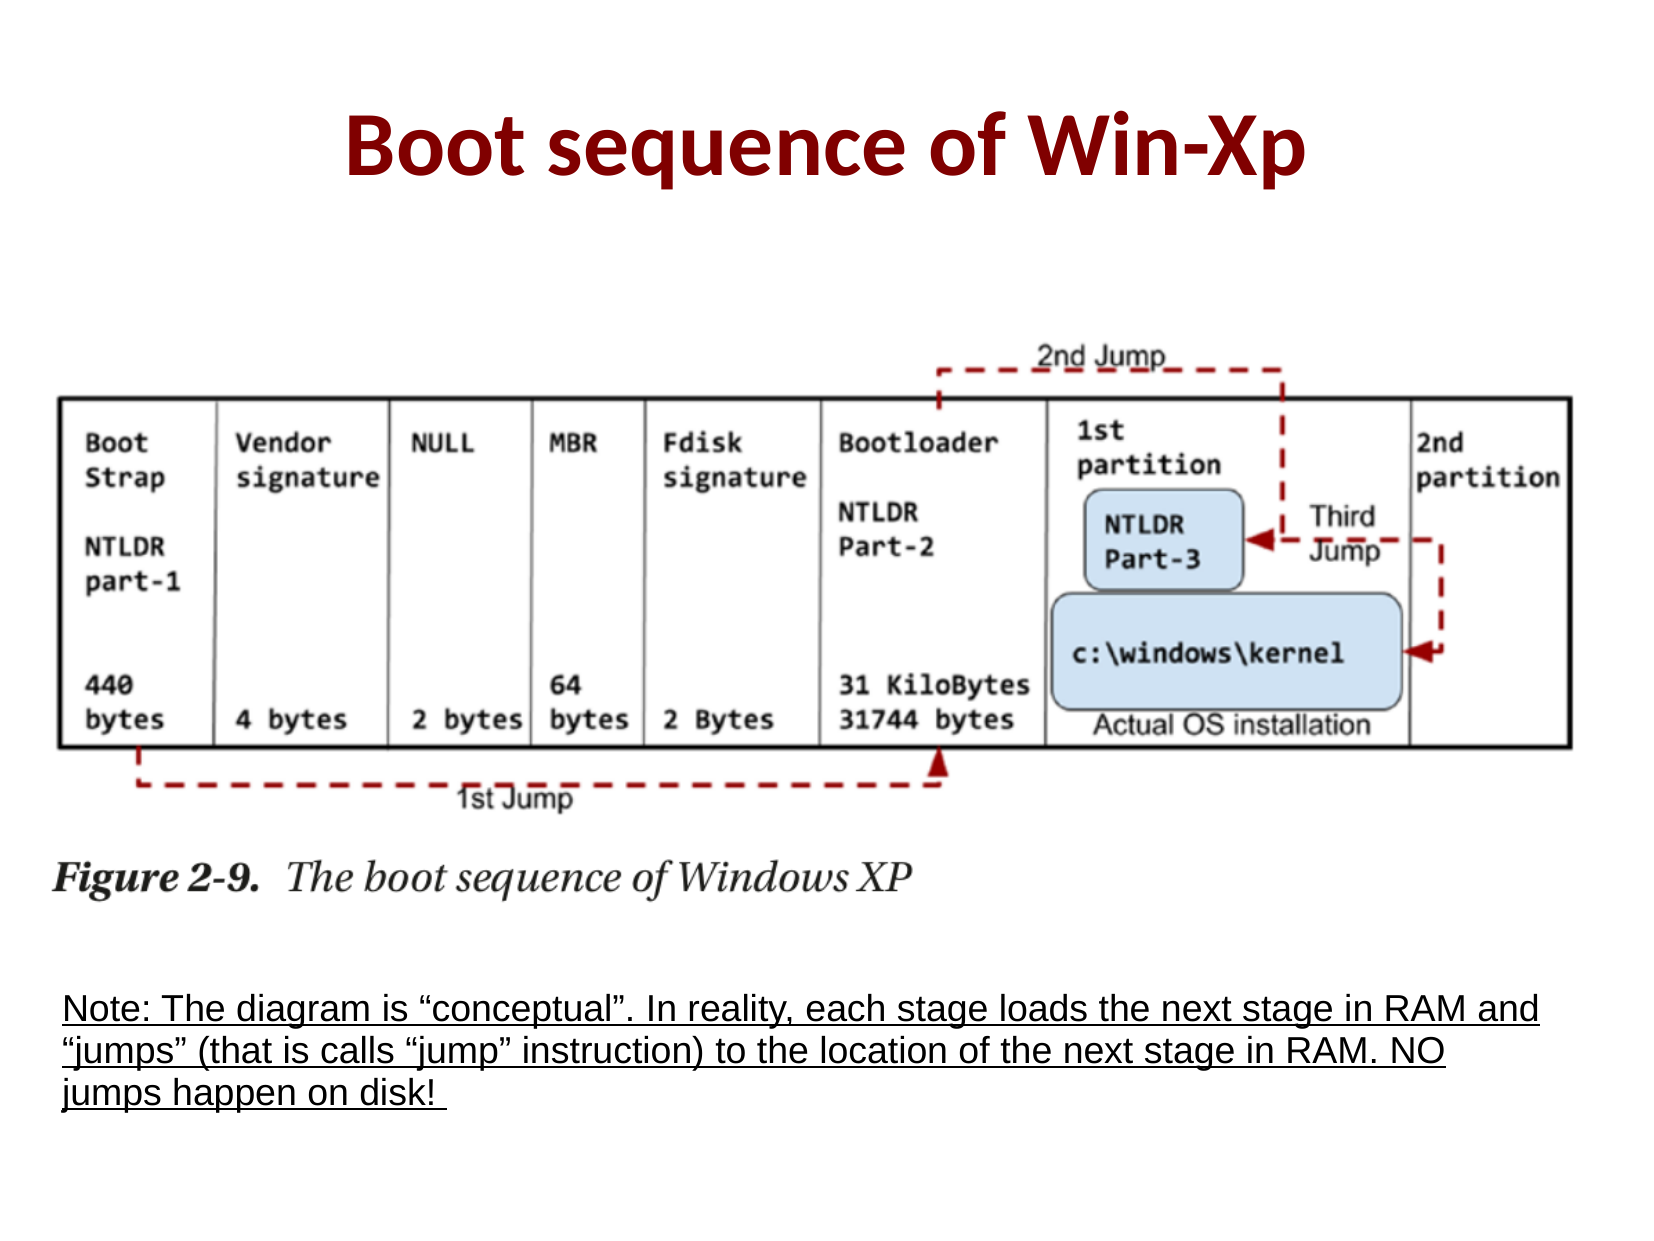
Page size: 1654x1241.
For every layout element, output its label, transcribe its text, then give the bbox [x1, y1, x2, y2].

title Boot sequence of Win-Xp [82, 49, 1571, 257]
text_box Note: The diagram is “conceptual”. In reality, each stage loads the next stage in RAM and “jumps” (that is calls “jump” instruction) to the location of the next stage in RAM. NO jumps happen on disk! [47, 980, 1571, 1122]
picture [5, 328, 1654, 919]
